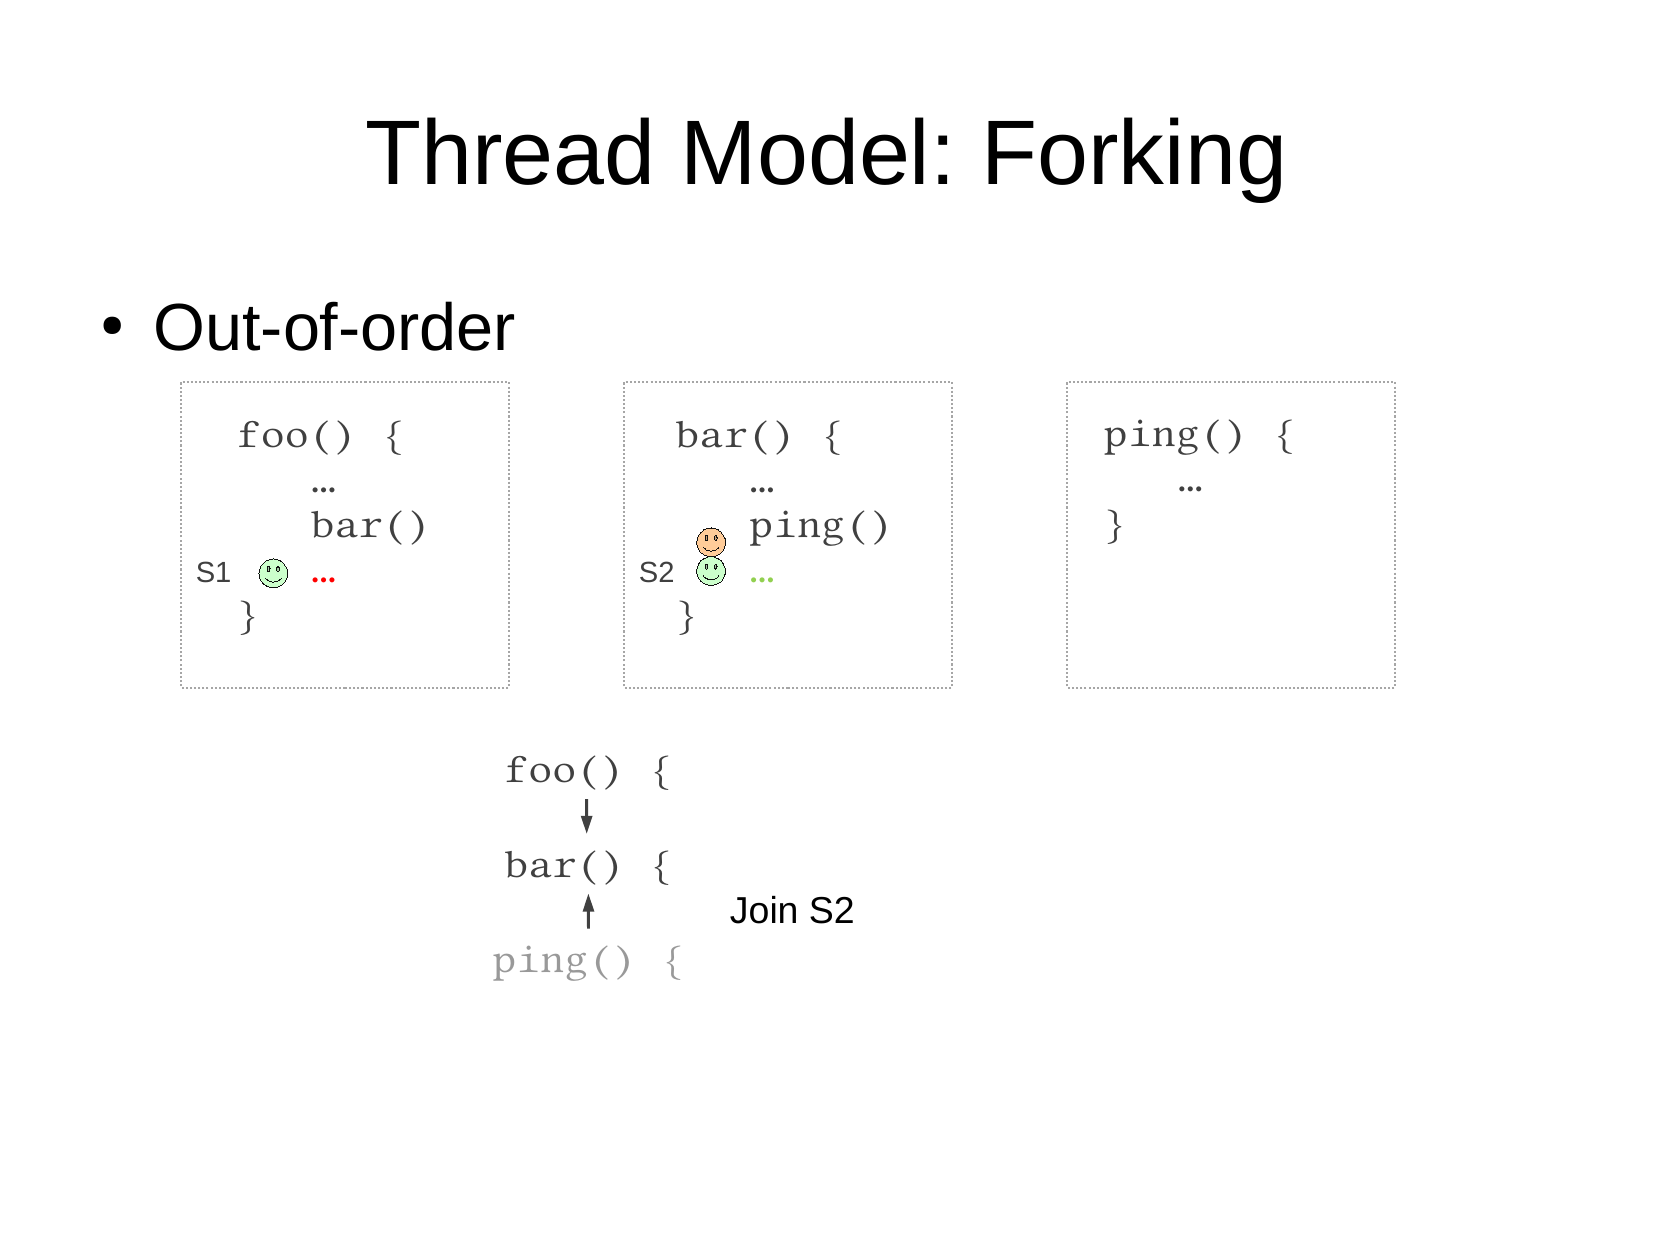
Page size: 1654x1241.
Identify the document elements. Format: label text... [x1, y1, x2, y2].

text_box ping() { … } [1089, 401, 1311, 552]
text_box bar() { [489, 832, 688, 893]
text_box [258, 558, 288, 588]
title Thread Model: Forking [82, 49, 1571, 257]
text_box S2 [624, 546, 690, 597]
text_box bar() { … ping() … } [660, 402, 909, 643]
list Out-of-order [82, 290, 1571, 1010]
text_box ping() { [477, 927, 700, 988]
text_box foo() { [489, 737, 688, 798]
text_box Join S2 [715, 882, 1045, 940]
text_box S1 [181, 546, 247, 597]
text_box foo() { … bar() … } [222, 402, 446, 643]
text_box [696, 527, 726, 586]
